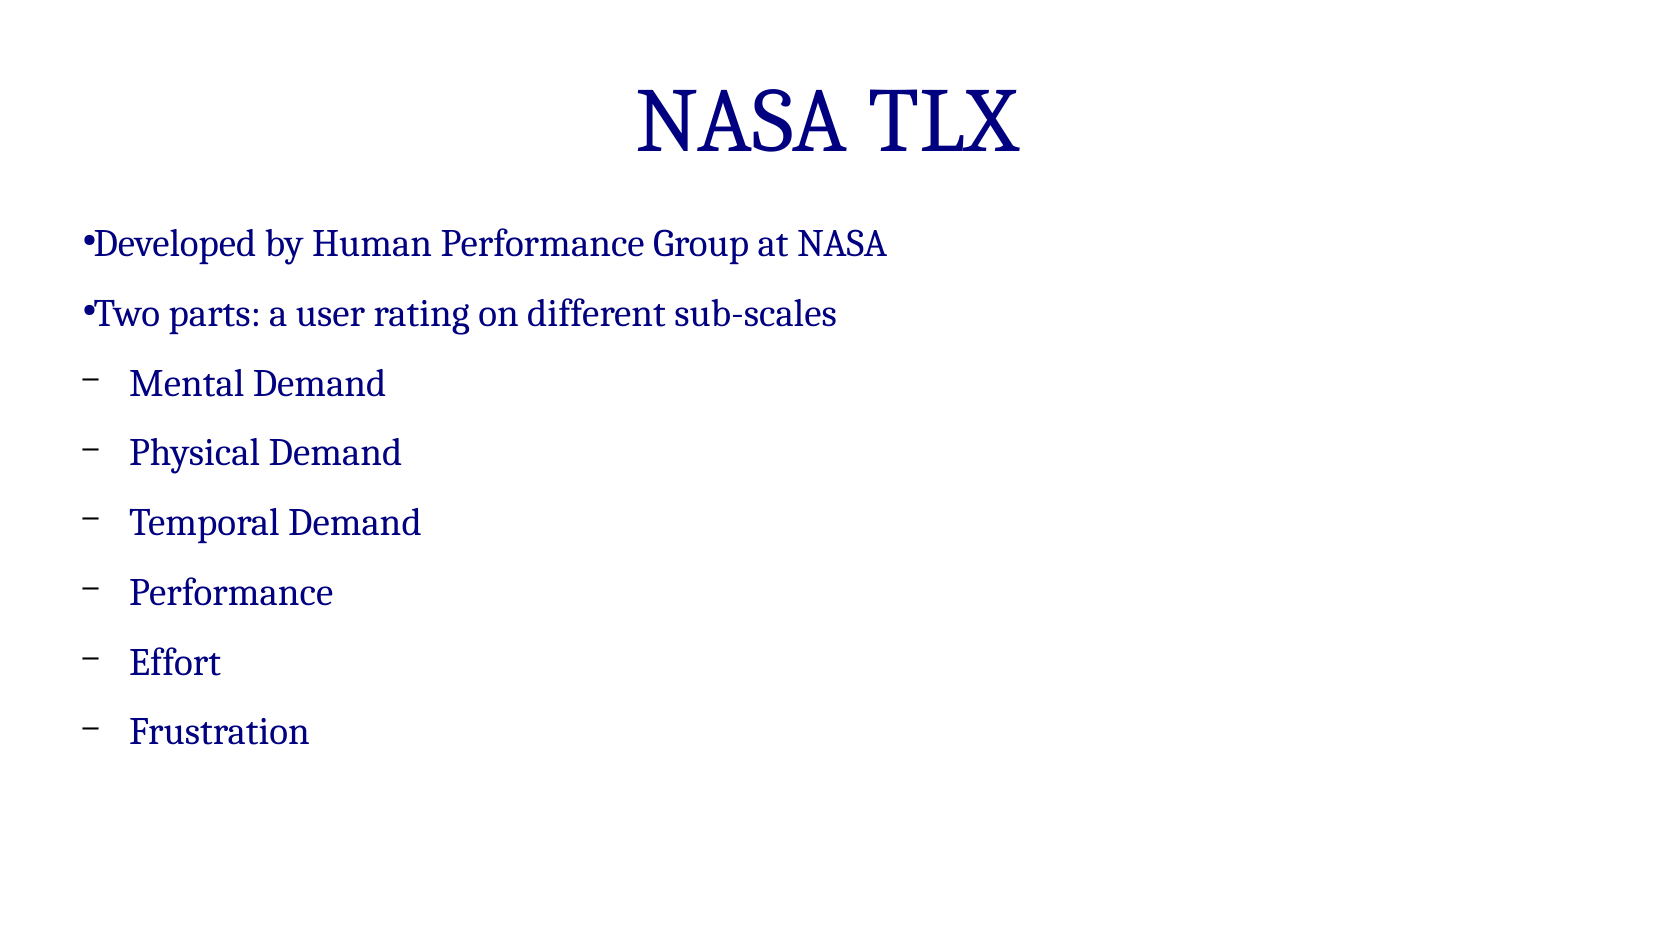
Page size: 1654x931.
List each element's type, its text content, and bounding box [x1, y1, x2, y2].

list Developed by Human Performance Group at NASA Two parts: a user rating on different sub-scales Mental Demand Physical Demand Temporal Demand Performance Effort Frustration [82, 217, 1571, 758]
title NASA TLX [82, 37, 1571, 193]
